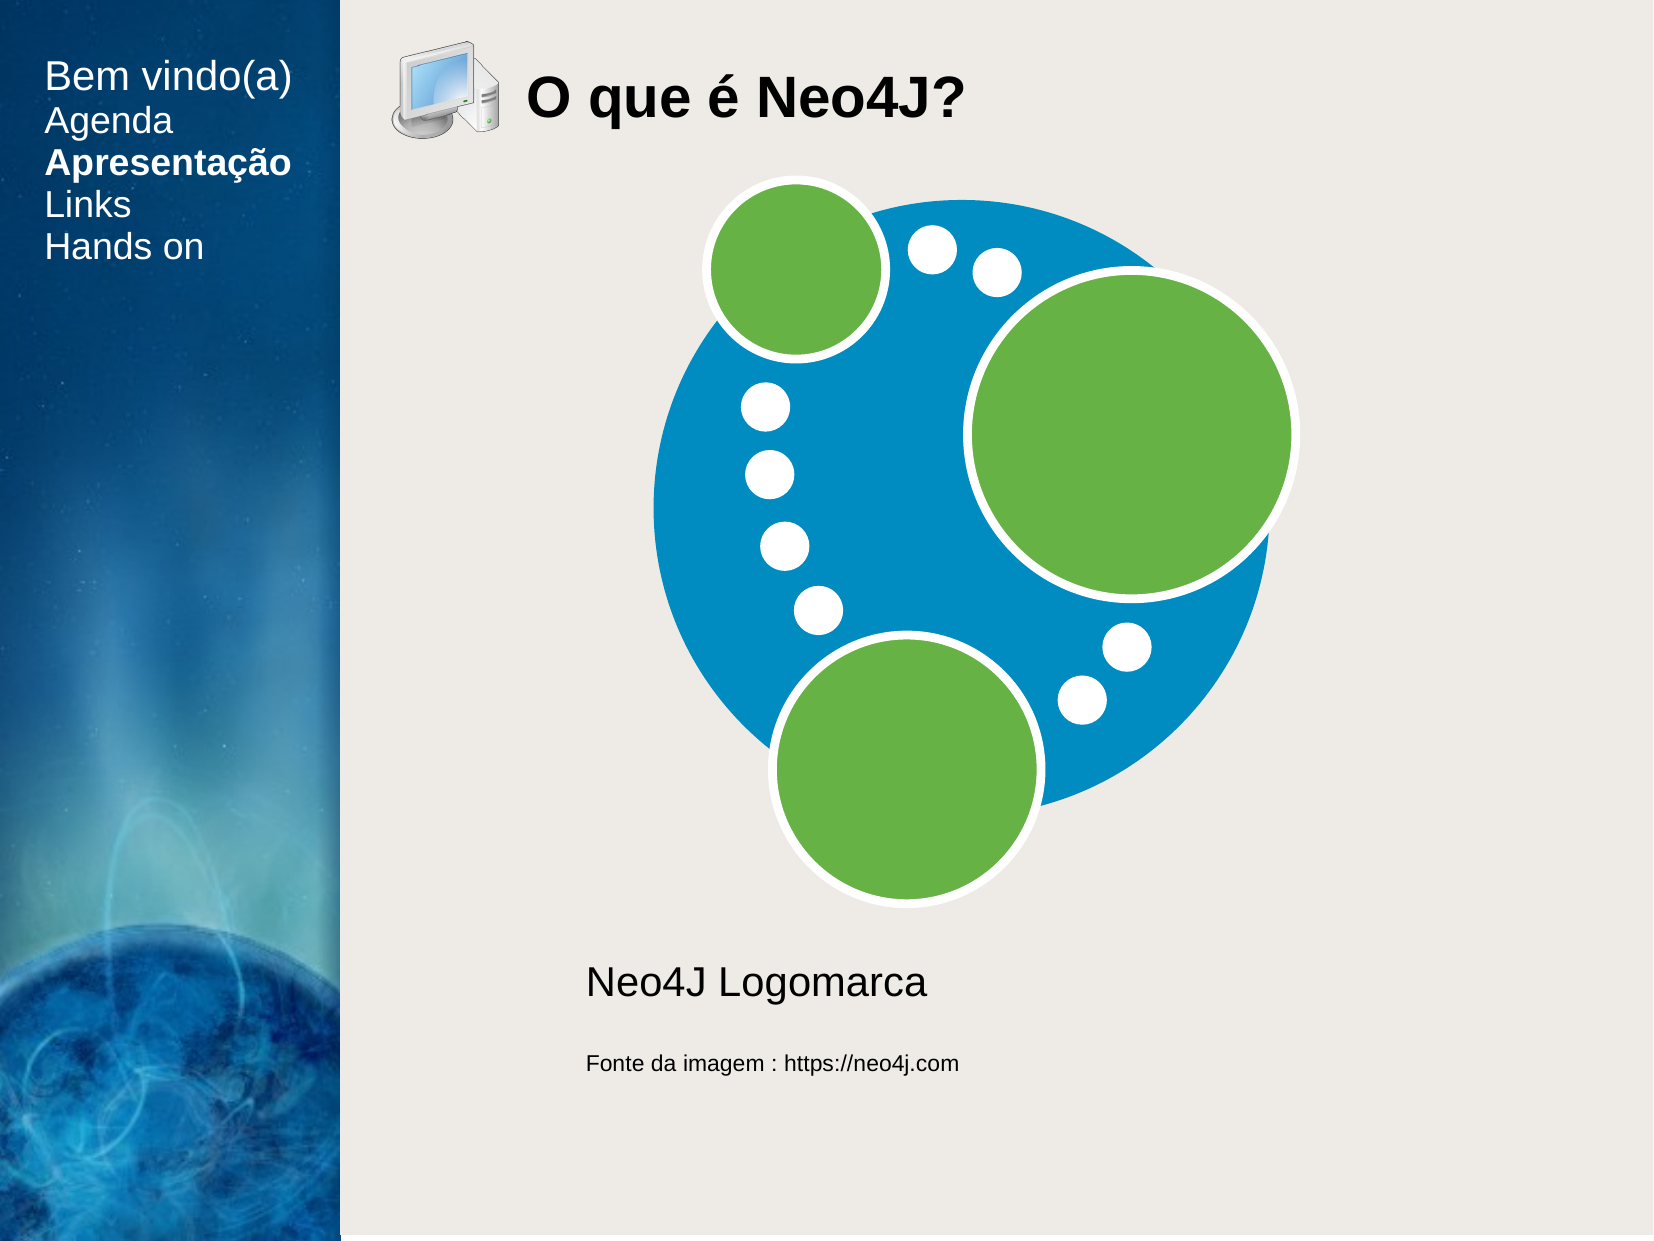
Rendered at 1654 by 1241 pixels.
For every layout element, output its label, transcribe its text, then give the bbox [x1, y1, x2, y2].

picture [0, 0, 1654, 1241]
text_box Neo4J Logomarca Fonte da imagem : https://neo4j.com [571, 950, 1469, 1088]
text_box Bem vindo(a) Agenda Apresentação Links Hands on [29, 45, 327, 313]
text_box O que é Neo4J? [511, 56, 1316, 147]
